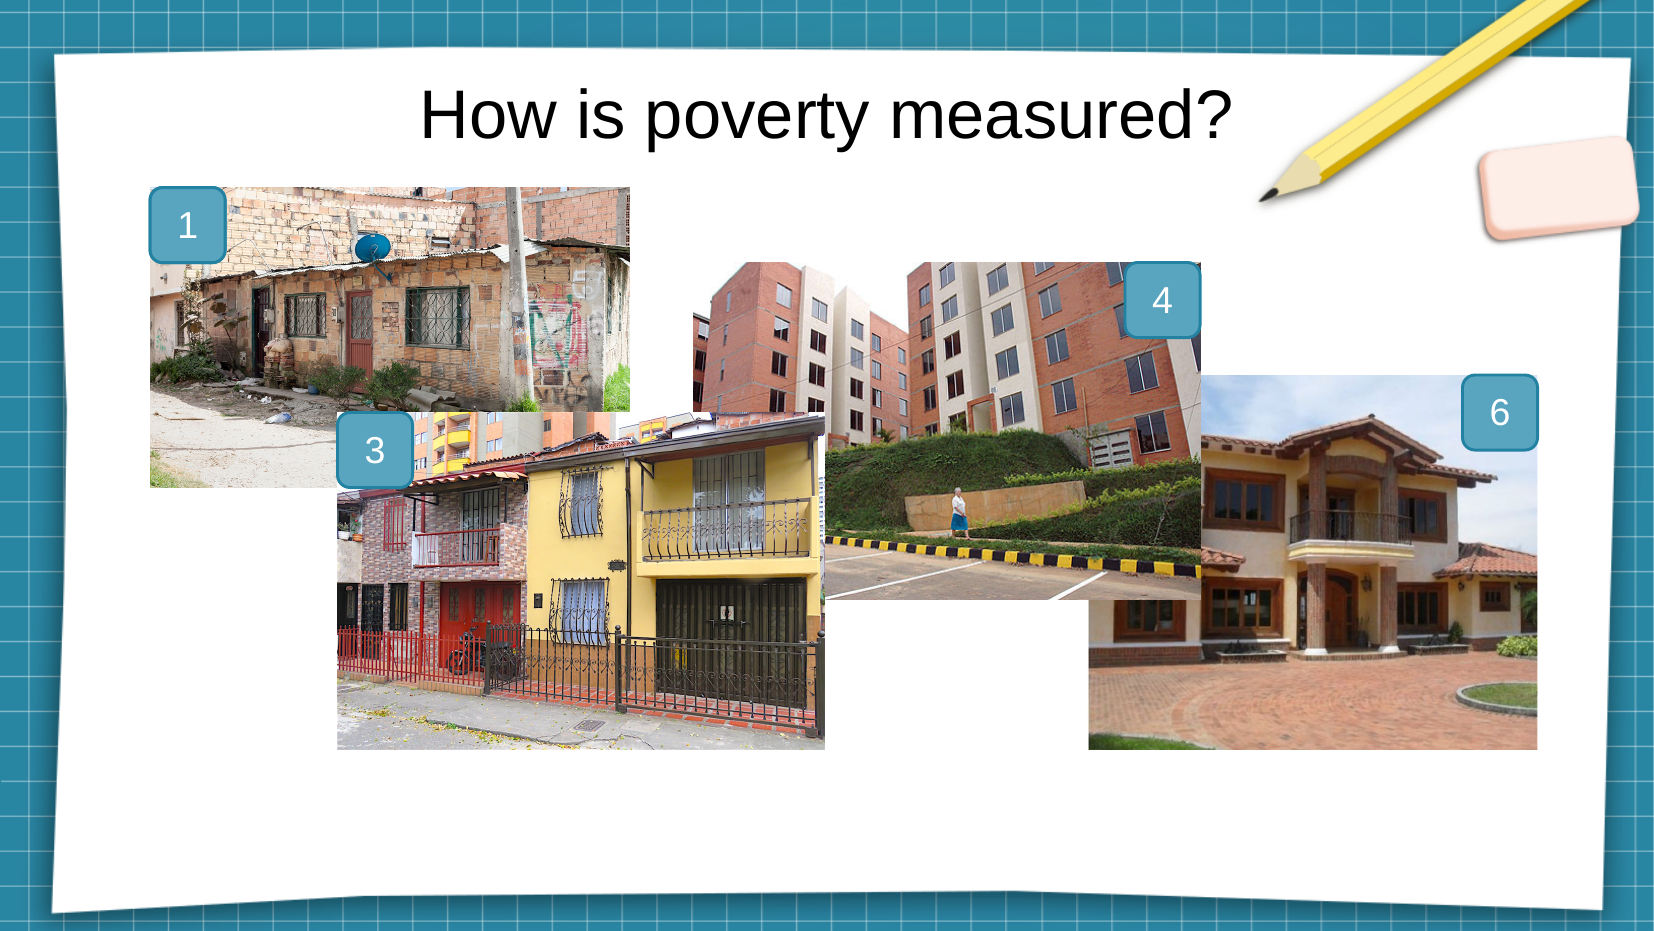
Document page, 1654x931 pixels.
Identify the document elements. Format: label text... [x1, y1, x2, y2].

title How is poverty measured? [82, 37, 1571, 193]
text_box 3 [337, 412, 413, 488]
text_box 1 [150, 187, 226, 263]
picture [0, 0, 1654, 931]
text_box 4 [1125, 262, 1201, 338]
text_box 6 [1462, 375, 1538, 451]
